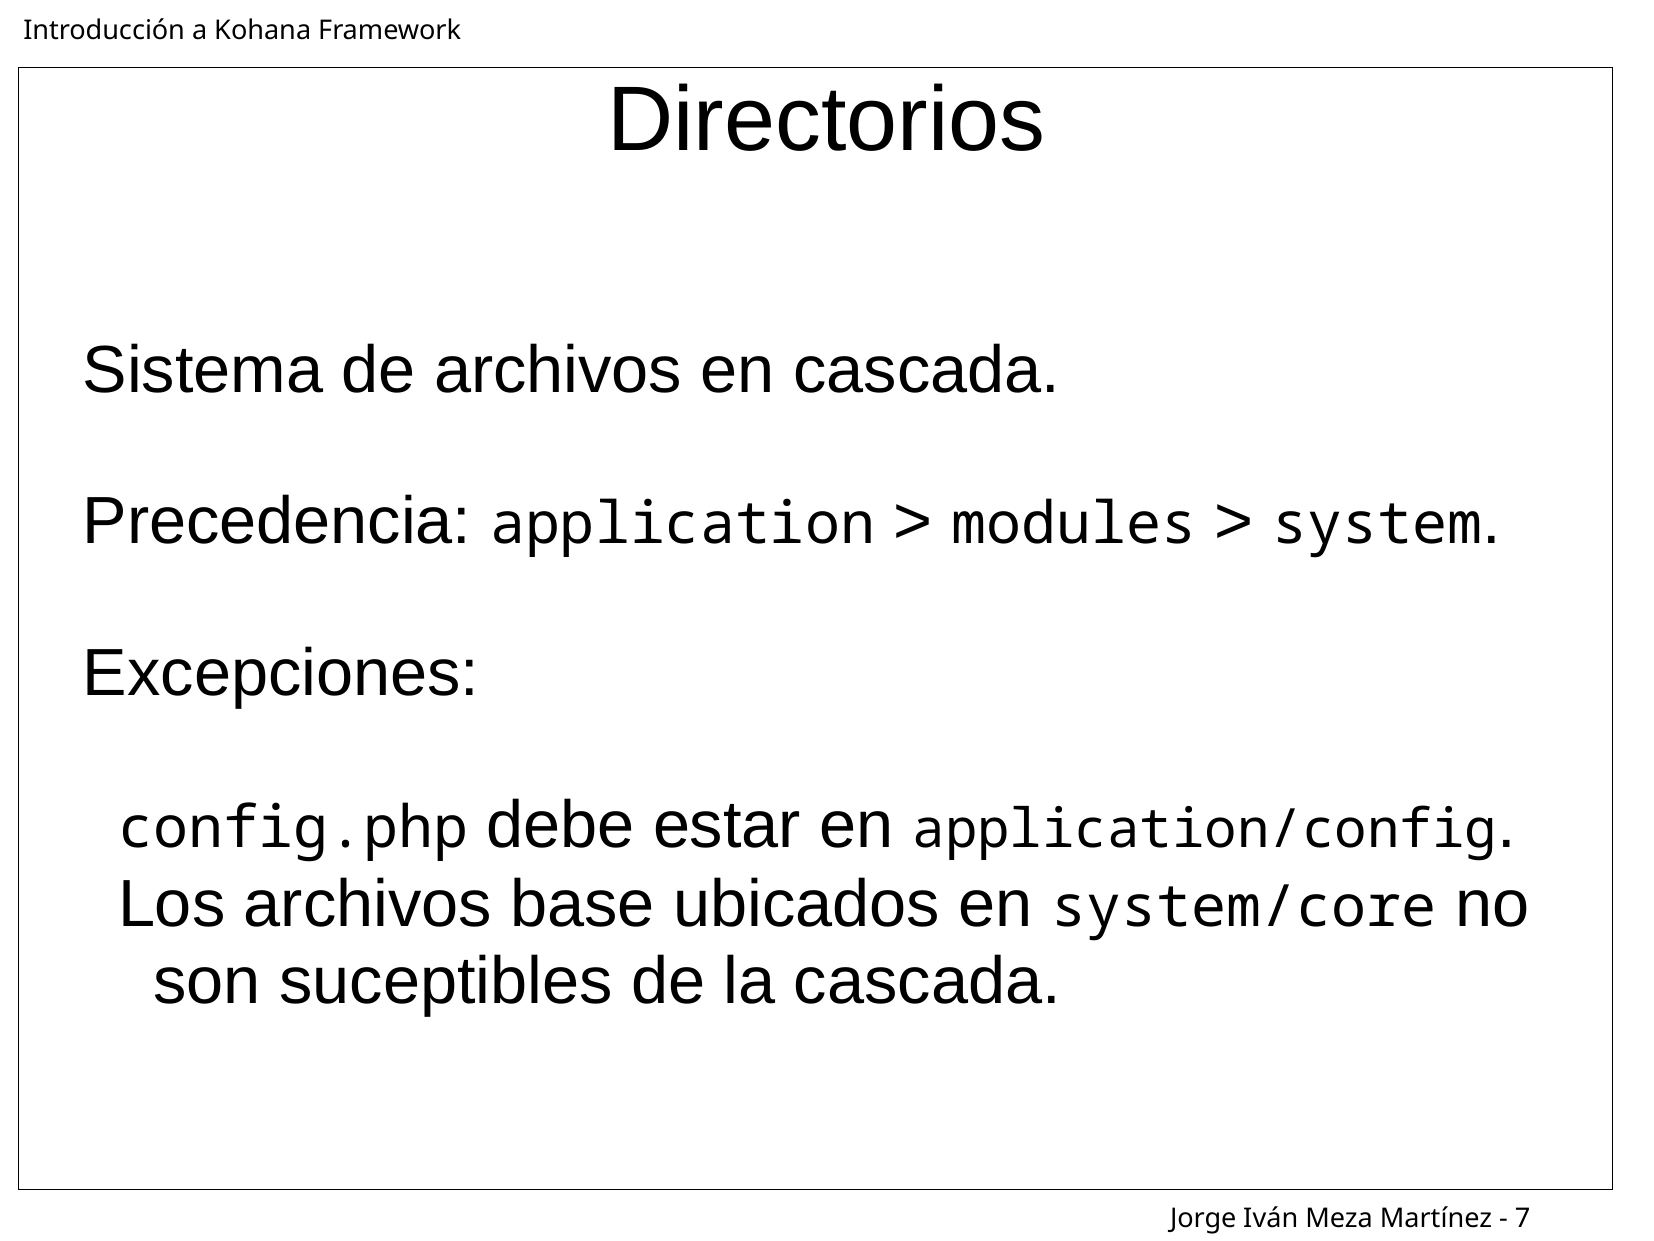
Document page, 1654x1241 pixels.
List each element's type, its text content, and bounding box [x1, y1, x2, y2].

title Directorios [82, 56, 1571, 181]
subtitle Sistema de archivos en cascada. Precedencia: application > modules > system. Excepciones: config.php debe estar en application/config. Los archivos base ubicados en system/core no son suceptibles de la cascada. [82, 194, 1571, 1156]
